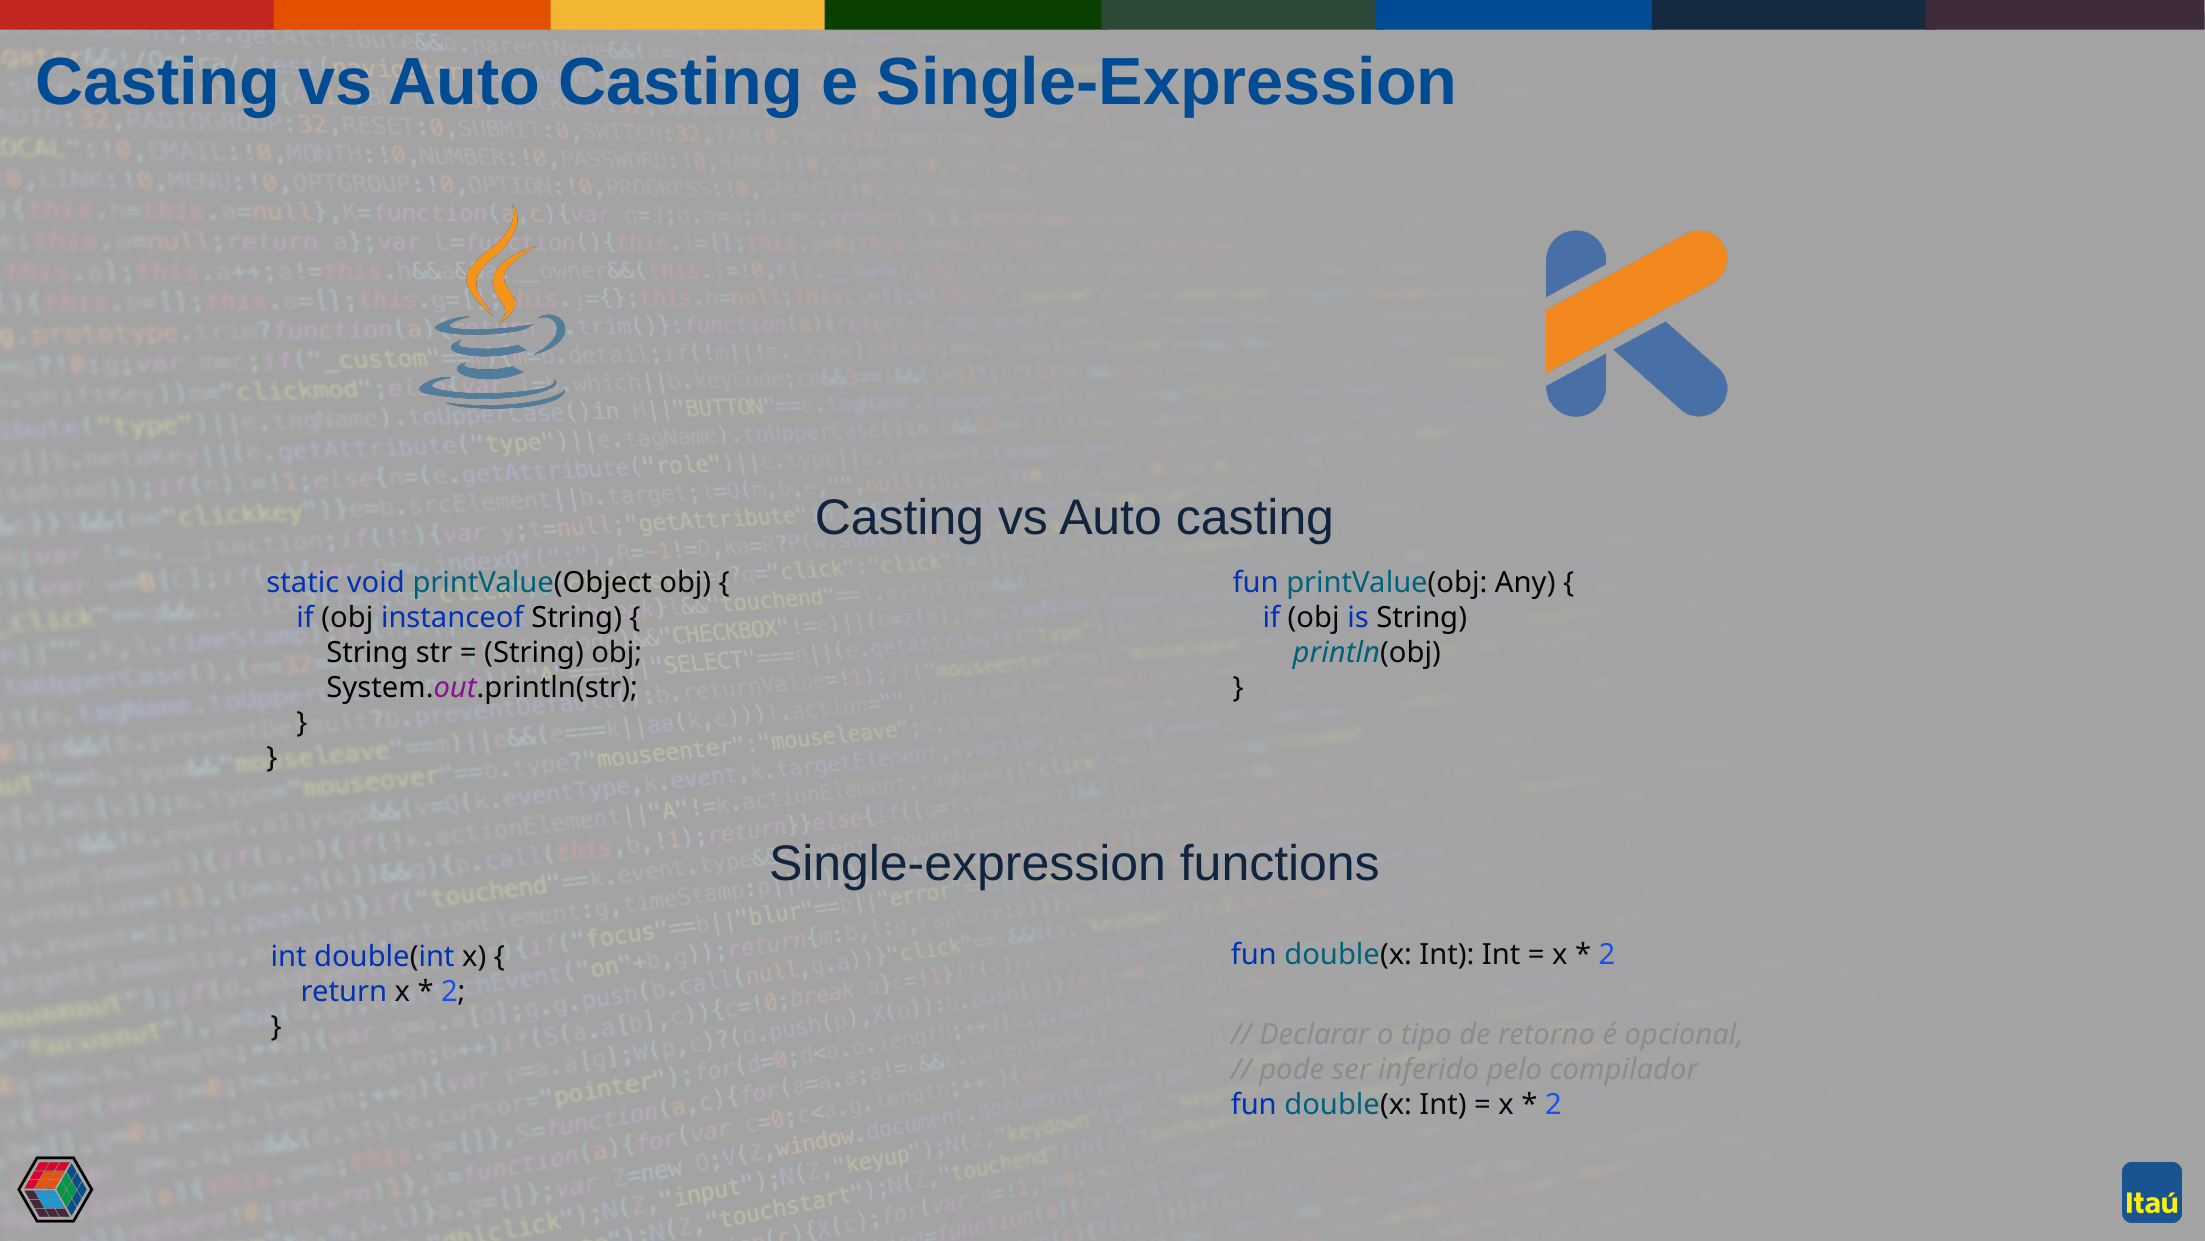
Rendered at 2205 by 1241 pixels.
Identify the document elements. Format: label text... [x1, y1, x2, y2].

picture [2122, 1162, 2182, 1223]
text_box int double(int x) { return x * 2; } [255, 929, 675, 1139]
text_box fun double(x: Int): Int = x * 2 // Declarar o tipo de retorno é opcional, // pode ser inferido pelo compilador fun double(x: Int) = x * 2 [1216, 928, 1835, 1213]
text_box fun printValue(obj: Any) { if (obj is String) println(obj) } [1218, 556, 1944, 700]
picture [415, 204, 570, 417]
text_box Single-expression functions [247, 823, 1902, 928]
text_box Casting vs Auto casting [247, 476, 1902, 527]
title Casting vs Auto Casting e Single-Expression [35, 44, 2020, 120]
picture [15, 1149, 95, 1229]
text_box static void printValue(Object obj) { if (obj instanceof String) { String str = (String) obj; System.out.println(str); } } [251, 556, 997, 767]
picture [1543, 230, 1730, 417]
